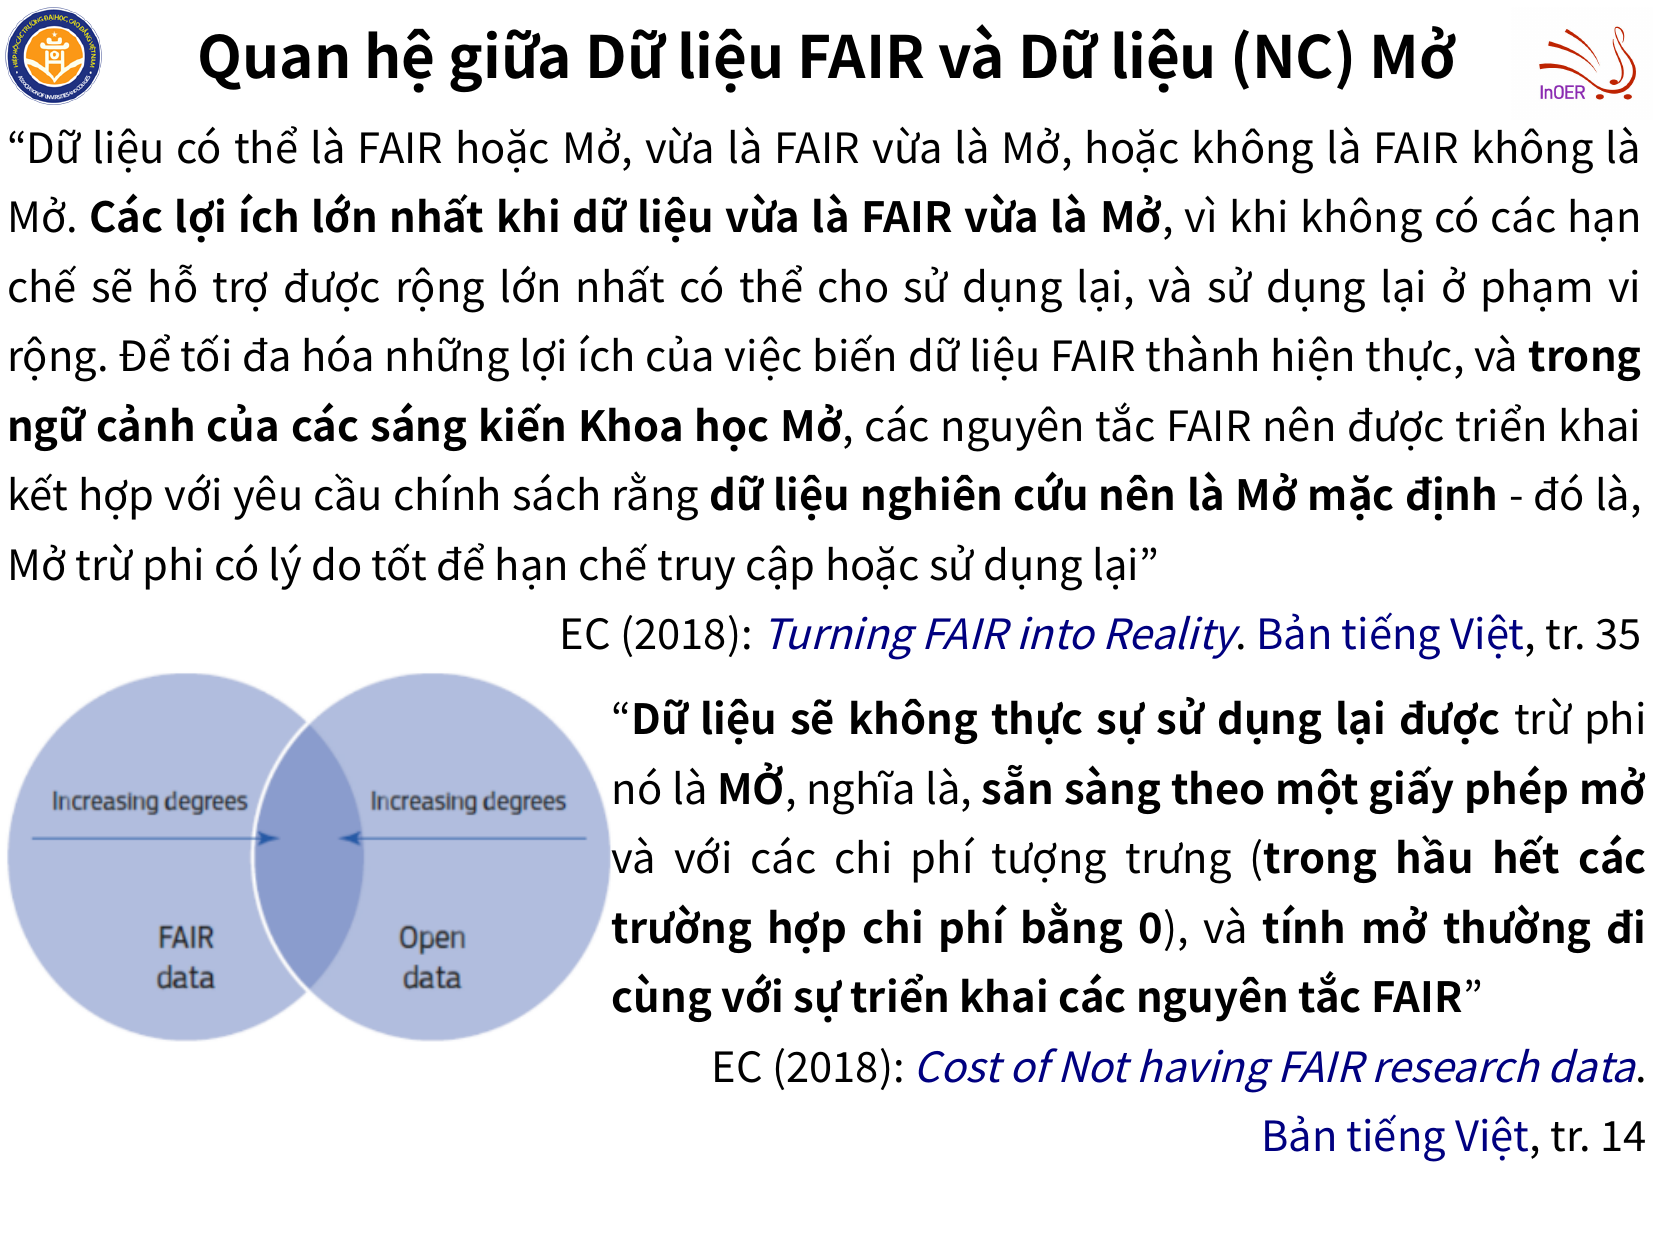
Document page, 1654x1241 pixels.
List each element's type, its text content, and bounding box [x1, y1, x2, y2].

picture [1, 5, 107, 107]
picture [1, 667, 619, 1051]
text_box “Dữ liệu có thể là FAIR hoặc Mở, vừa là FAIR vừa là Mở, hoặc không là FAIR không là Mở. Các lợi ích lớn nhất khi dữ liệu vừa là FAIR vừa là Mở, vì khi không có các hạn chế sẽ hỗ trợ được rộng lớn nhất có thể cho sử dụng lại, và sử dụng lại ở phạm vi rộng. Để tối đa hóa những lợi ích của việc biến dữ liệu FAIR thành hiện thực, và trong ngữ cảnh của các sáng kiến Khoa học Mở, các nguyên tắc FAIR nên được triển khai kết hợp với yêu cầu chính sách rằng dữ liệu nghiên cứu nên là Mở mặc định - đó là, Mở trừ phi có lý do tốt để hạn chế truy cập hoặc sử dụng lại” EC (2018): Turning FAIR into Reality. Bản tiếng Việt, tr. 35 [7, 105, 1643, 662]
picture [1511, 7, 1653, 120]
text_box “Dữ liệu sẽ không thực sự sử dụng lại được trừ phi nó là MỞ, nghĩa là, sẵn sàng theo một giấy phép mở và với các chi phí tượng trưng (trong hầu hết các trường hợp chi phí bằng 0), và tính mở thường đi cùng với sự triển khai các nguyên tắc FAIR” EC (2018): Cost of Not having FAIR research data. Bản tiếng Việt, tr. 14 [611, 677, 1647, 1234]
title Quan hệ giữa Dữ liệu FAIR và Dữ liệu (NC) Mở [107, 11, 1511, 96]
